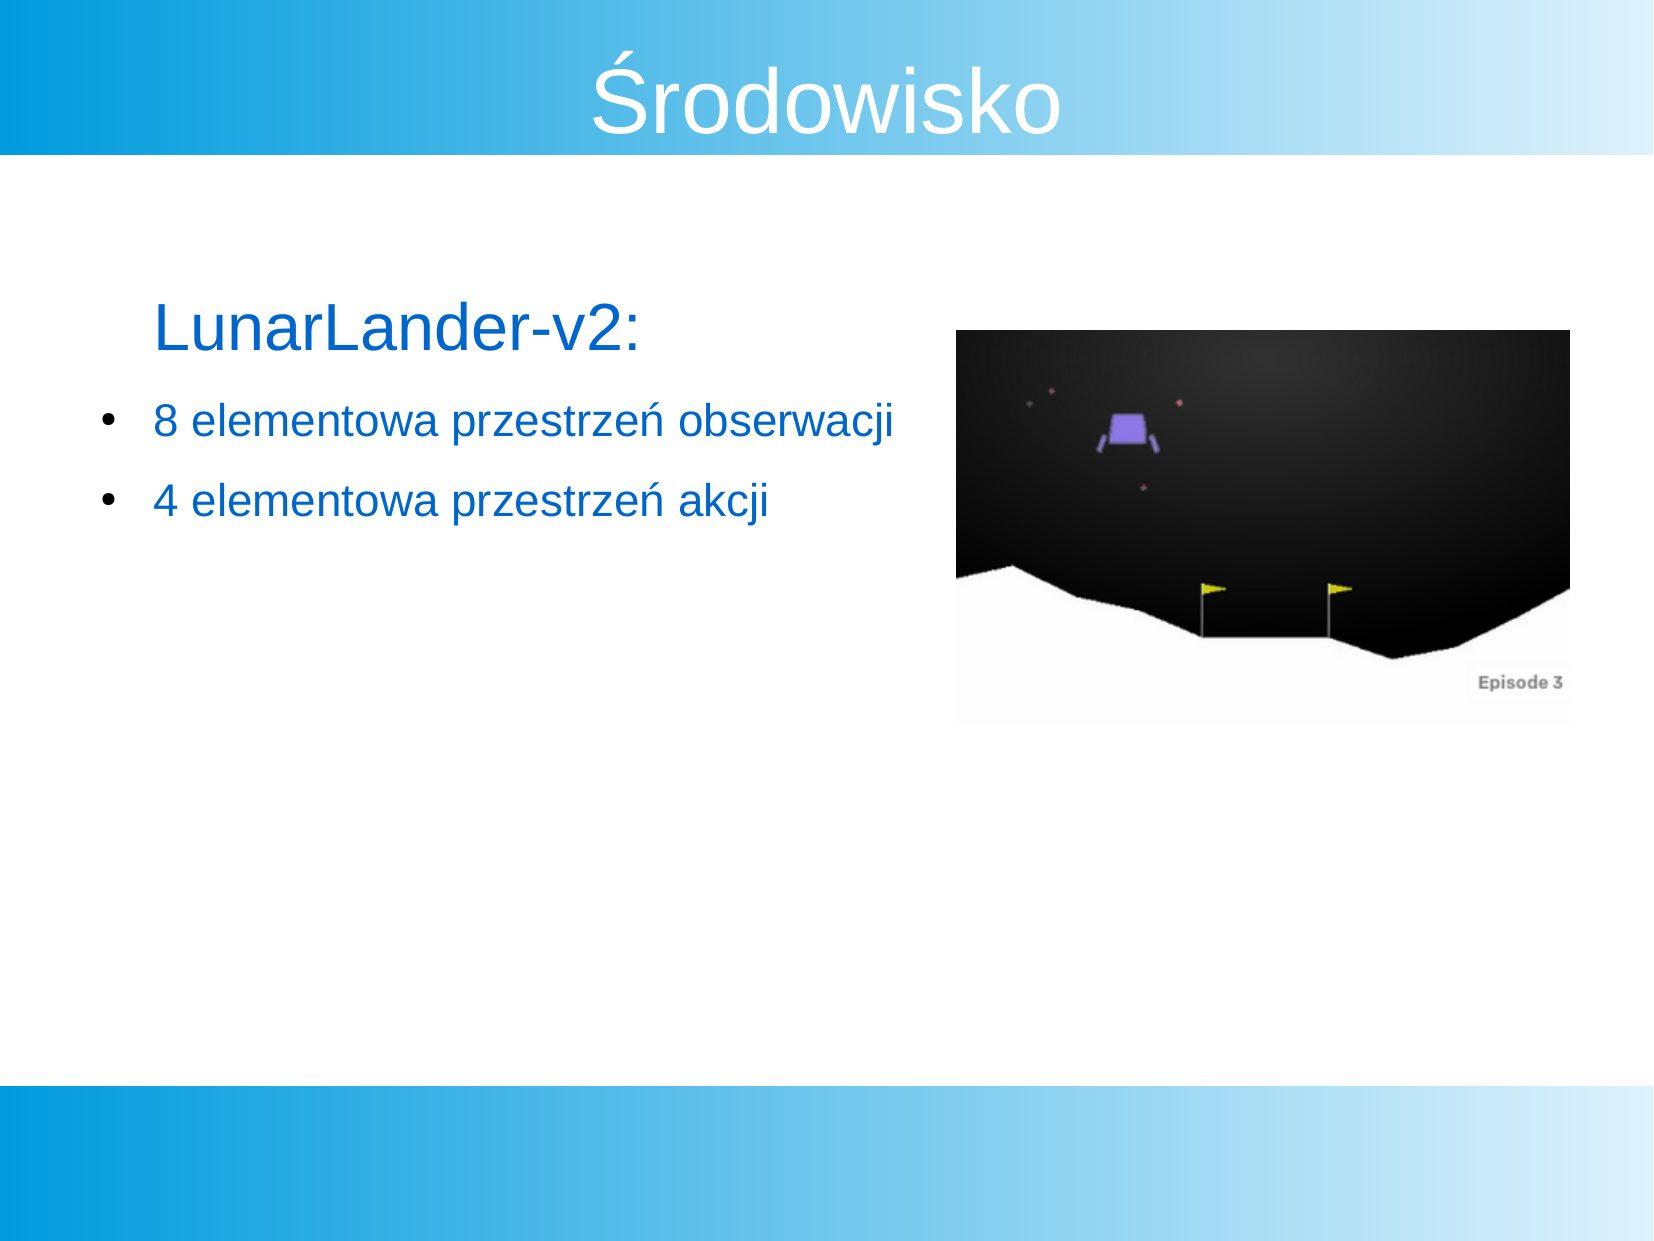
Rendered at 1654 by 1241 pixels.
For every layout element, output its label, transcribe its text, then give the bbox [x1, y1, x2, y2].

list LunarLander-v2: 8 elementowa przestrzeń obserwacji 4 elementowa przestrzeń akcji [82, 290, 1571, 1010]
title Środowisko [82, 49, 1571, 155]
picture [956, 330, 1570, 725]
